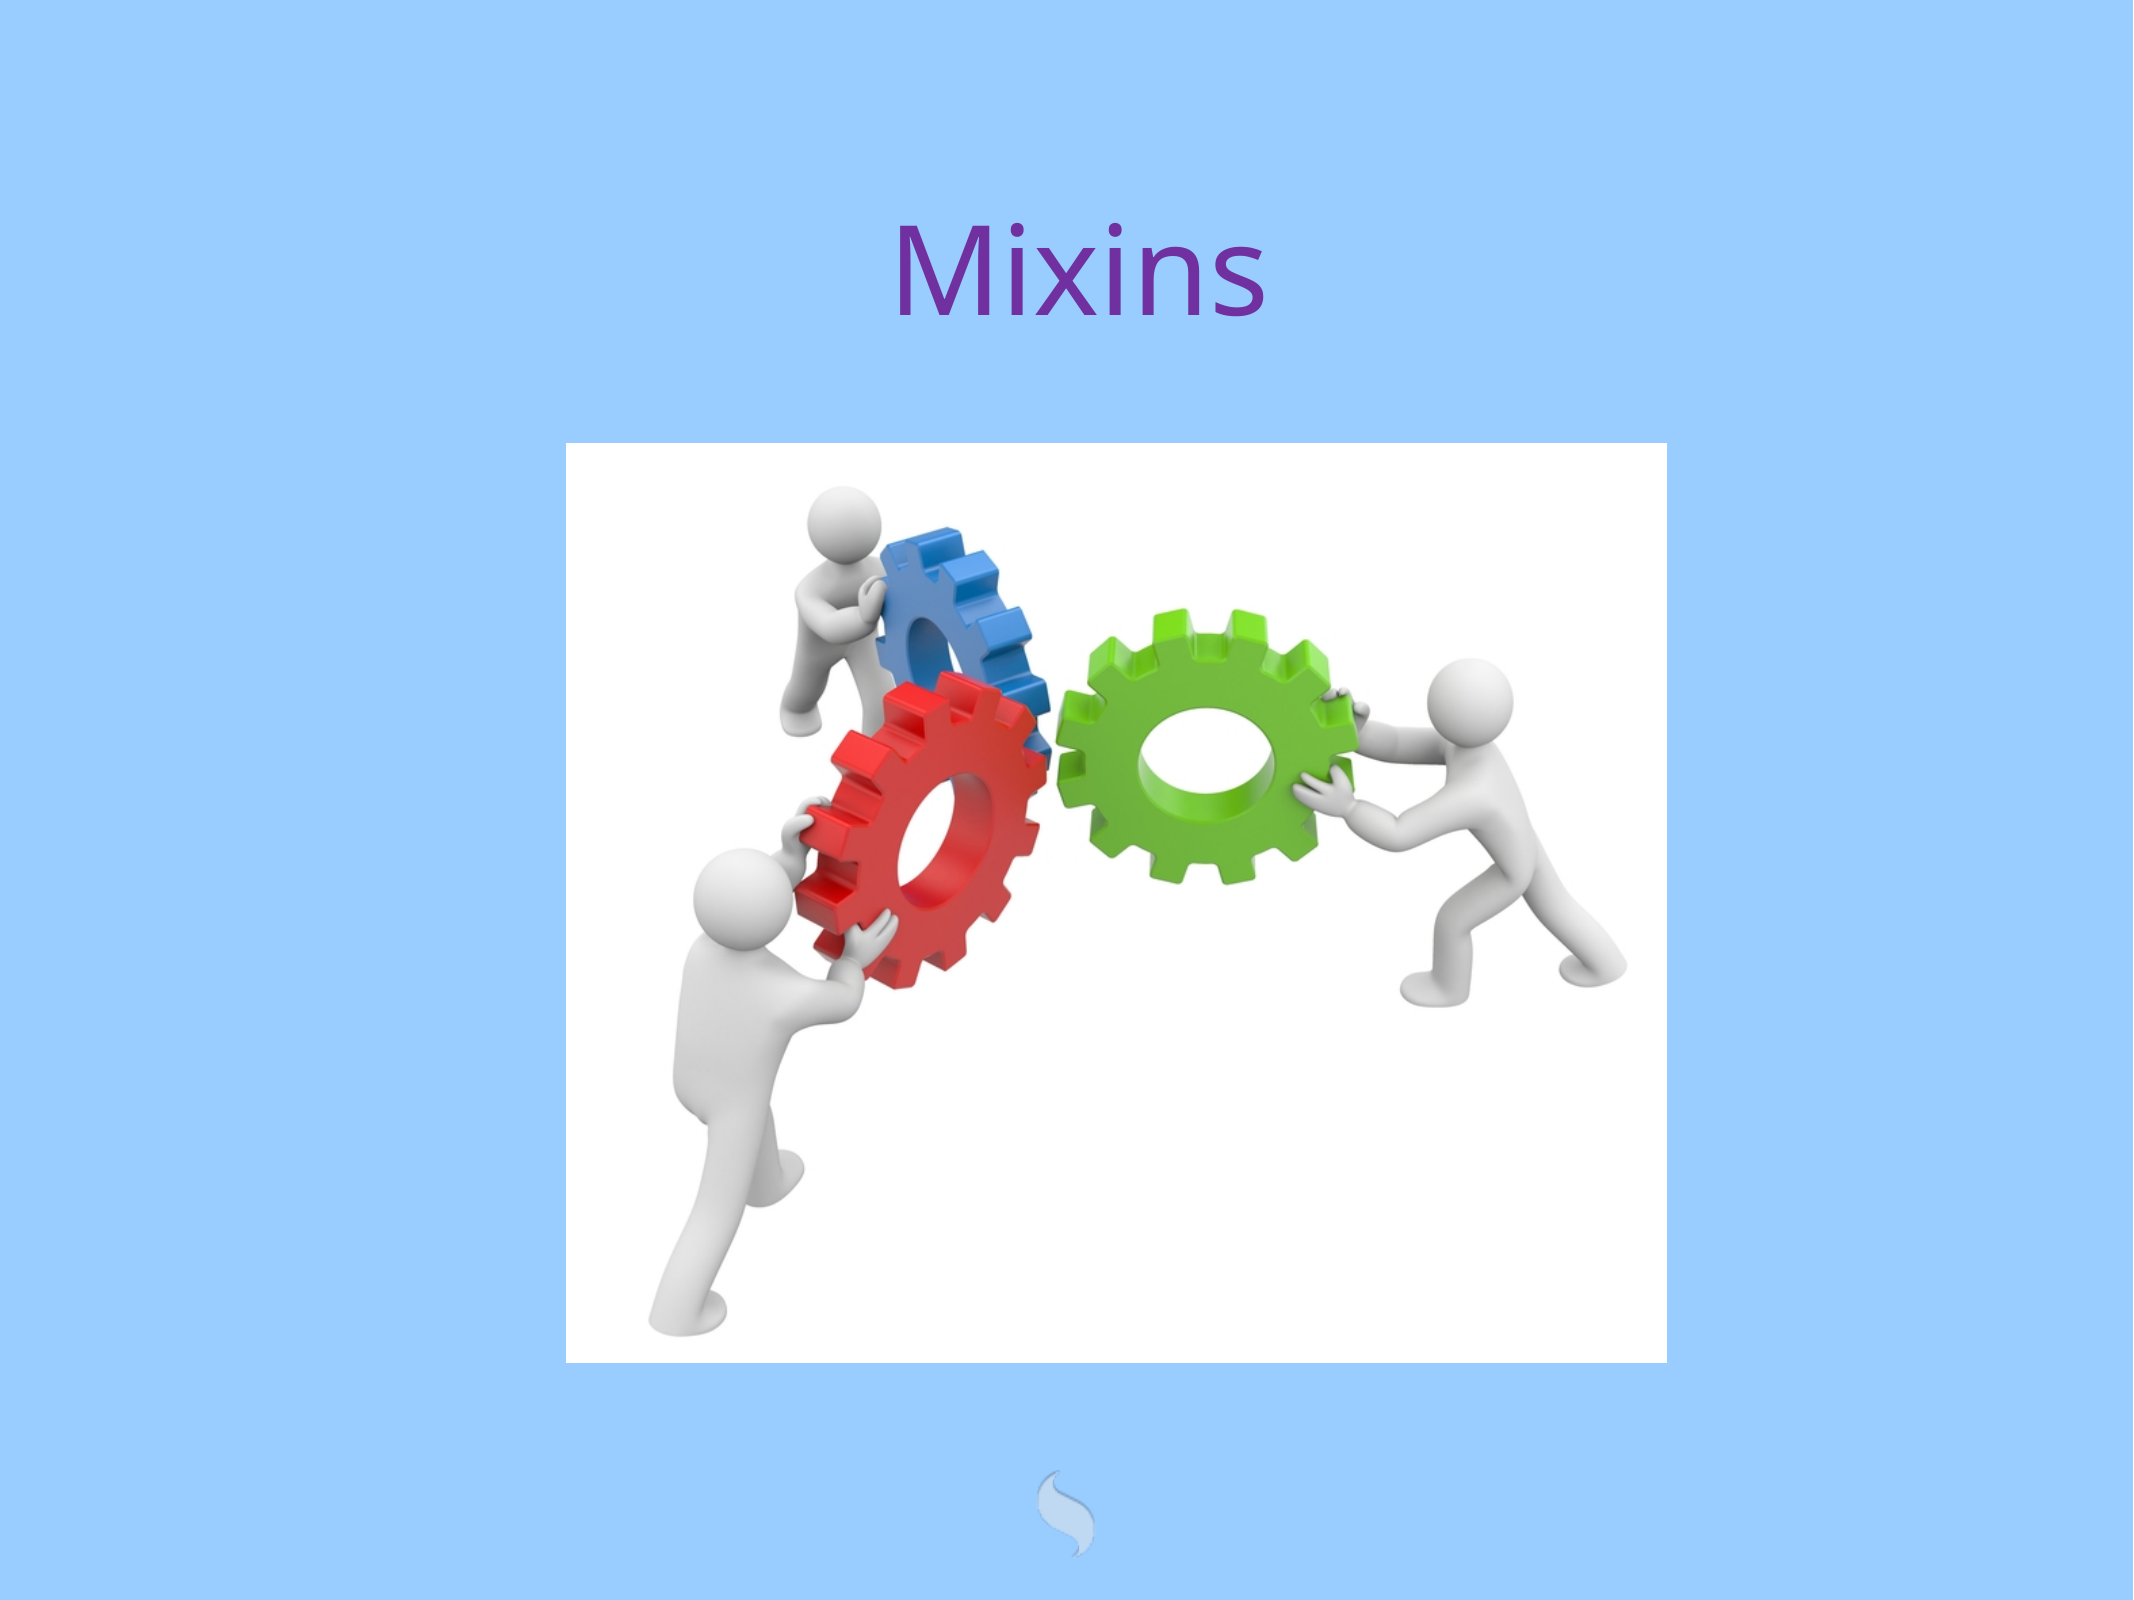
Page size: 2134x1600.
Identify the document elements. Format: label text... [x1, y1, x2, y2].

picture [566, 443, 1667, 1363]
text_box Mixins [154, 111, 2005, 349]
picture [1035, 1470, 1098, 1561]
